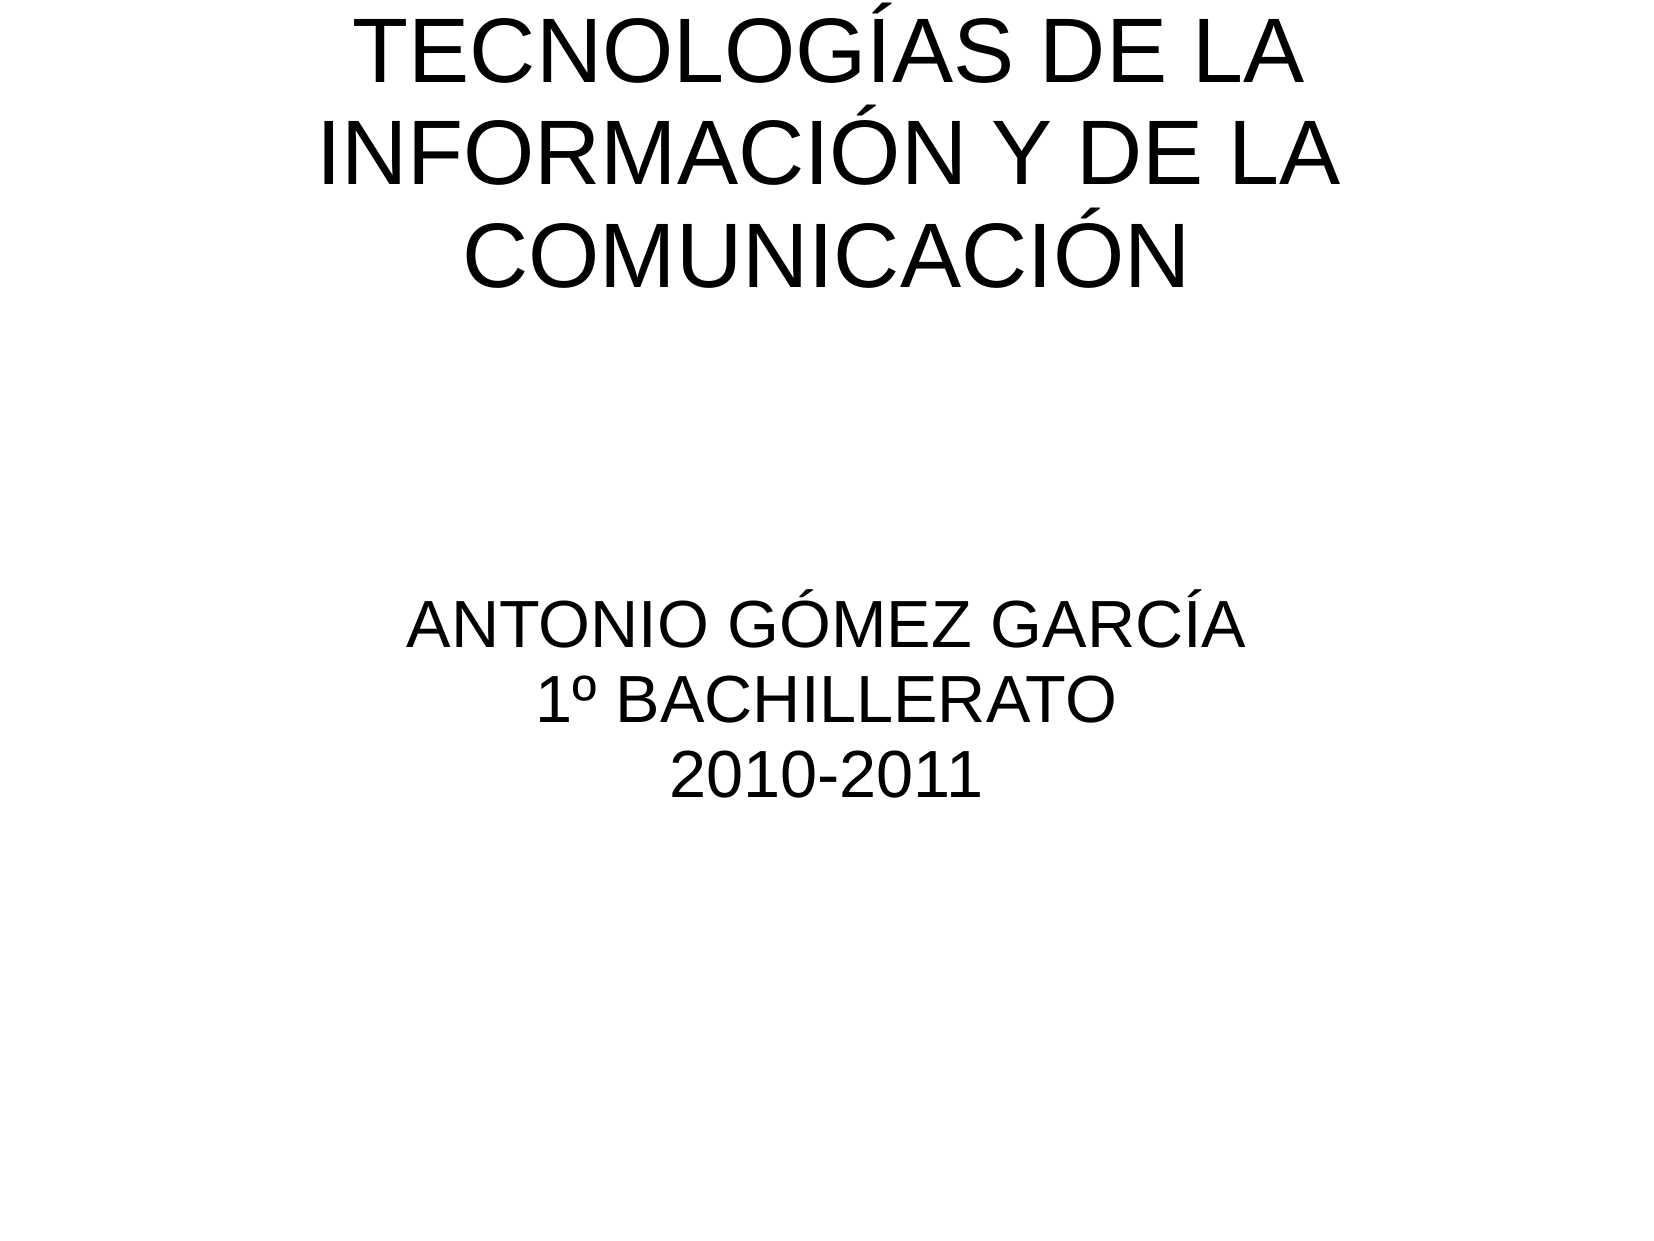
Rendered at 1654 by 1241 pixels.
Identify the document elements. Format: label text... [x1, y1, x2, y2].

title TECNOLOGÍAS DE LA INFORMACIÓN Y DE LA COMUNICACIÓN [82, 0, 1571, 297]
subtitle ANTONIO GÓMEZ GARCÍA 1º BACHILLERATO 2010-2011 [82, 297, 1571, 1102]
